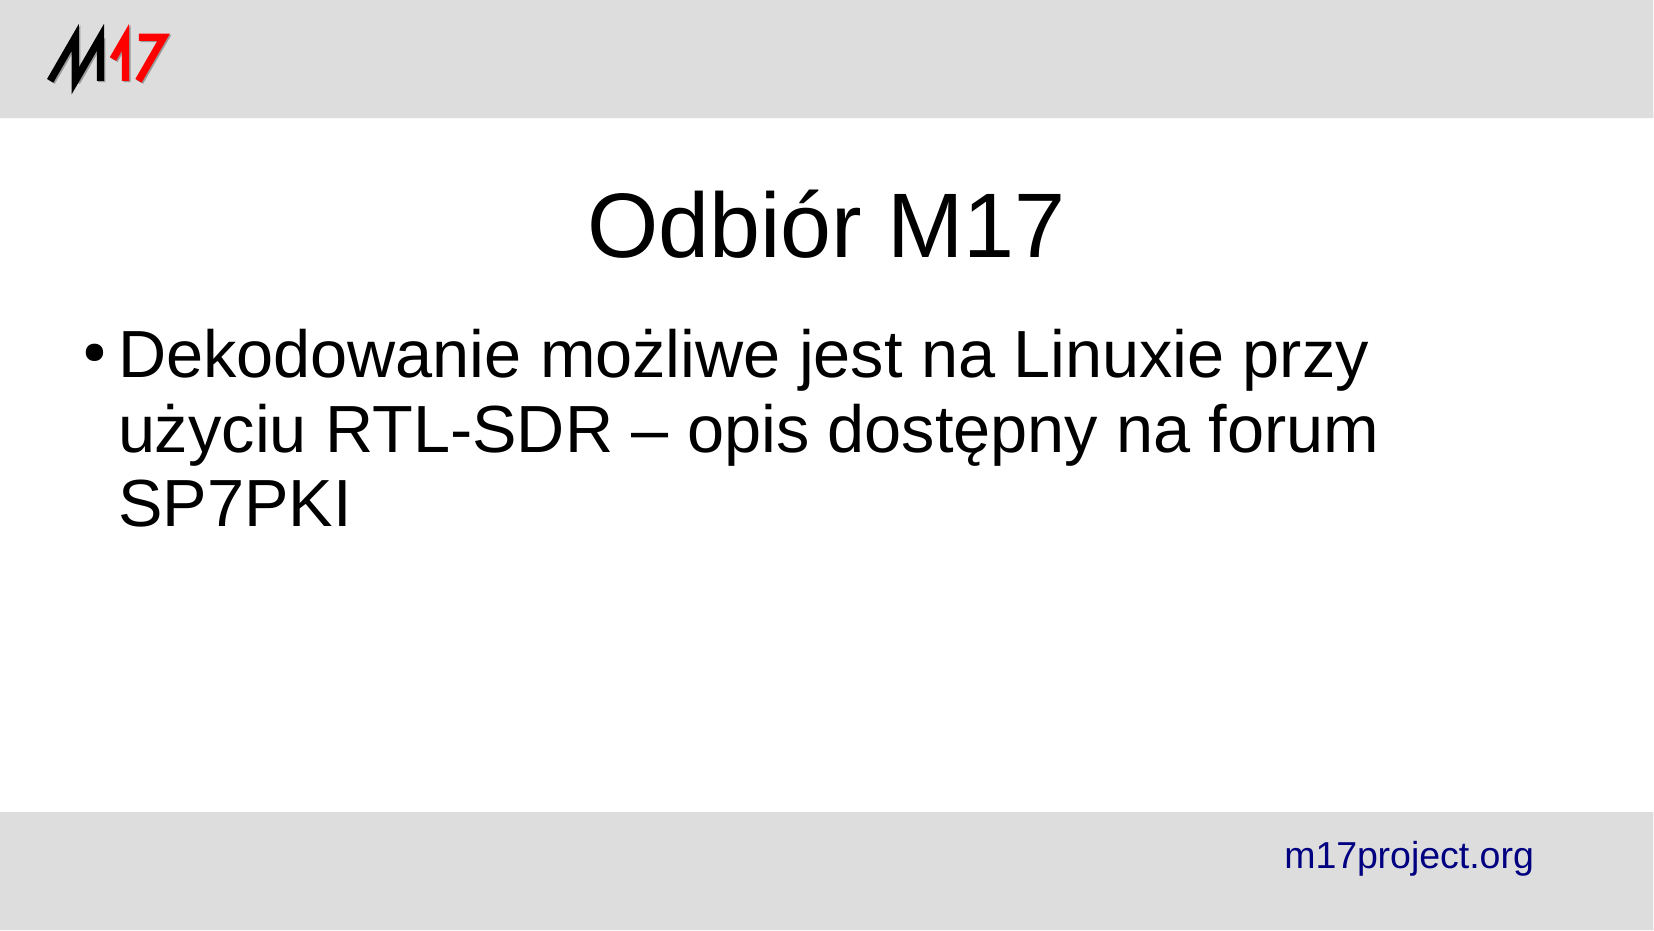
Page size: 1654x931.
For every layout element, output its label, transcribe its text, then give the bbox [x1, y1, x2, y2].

subtitle Dekodowanie możliwe jest na Linuxie przy użyciu RTL-SDR – opis dostępny na forum SP7PKI [82, 316, 1571, 812]
picture [39, 16, 178, 102]
title Odbiór M17 [82, 147, 1571, 303]
text_box [0, 0, 1654, 119]
text_box [0, 812, 1654, 931]
text_box m17project.org [1269, 826, 1654, 897]
